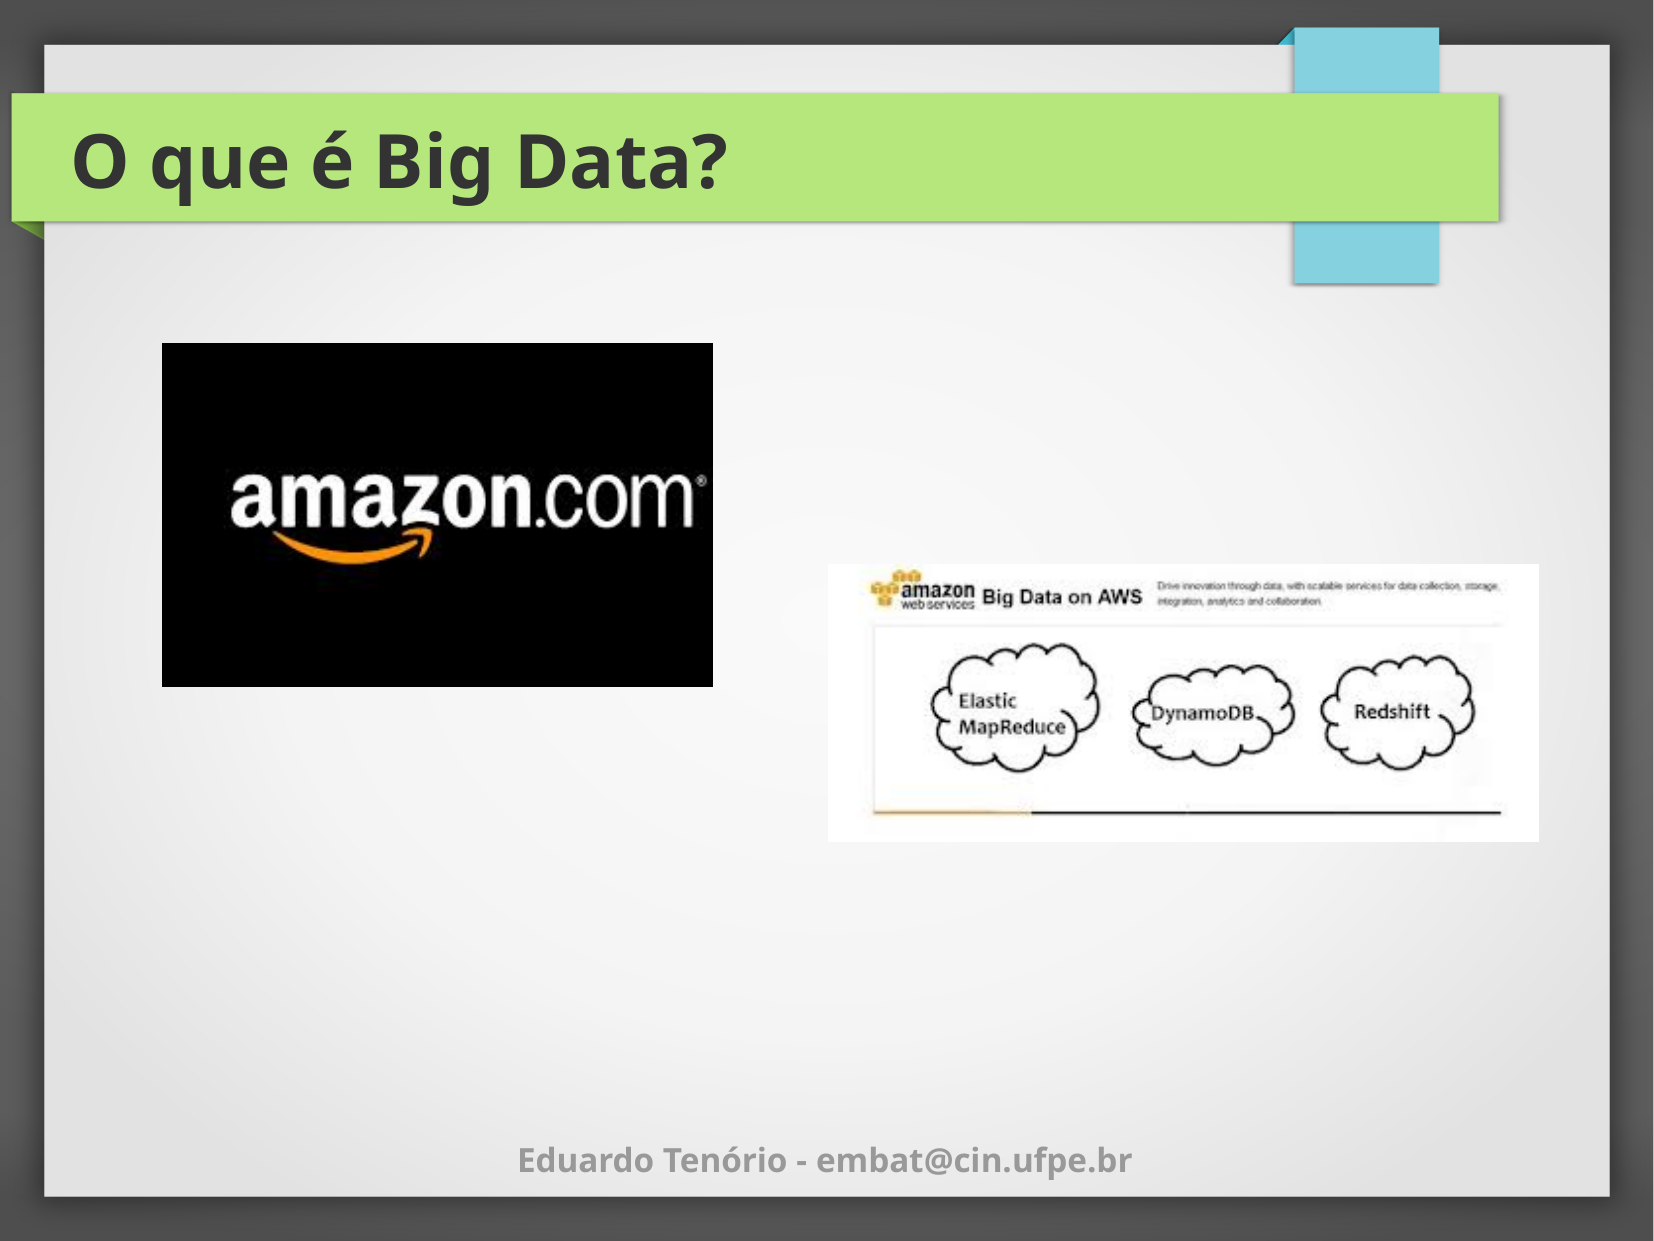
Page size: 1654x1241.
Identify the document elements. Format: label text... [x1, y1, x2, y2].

title O que é Big Data? [70, 97, 1229, 221]
picture [0, 0, 1654, 1241]
text_box Eduardo Tenório - embat@cin.ufpe.br [45, 1130, 1606, 1201]
